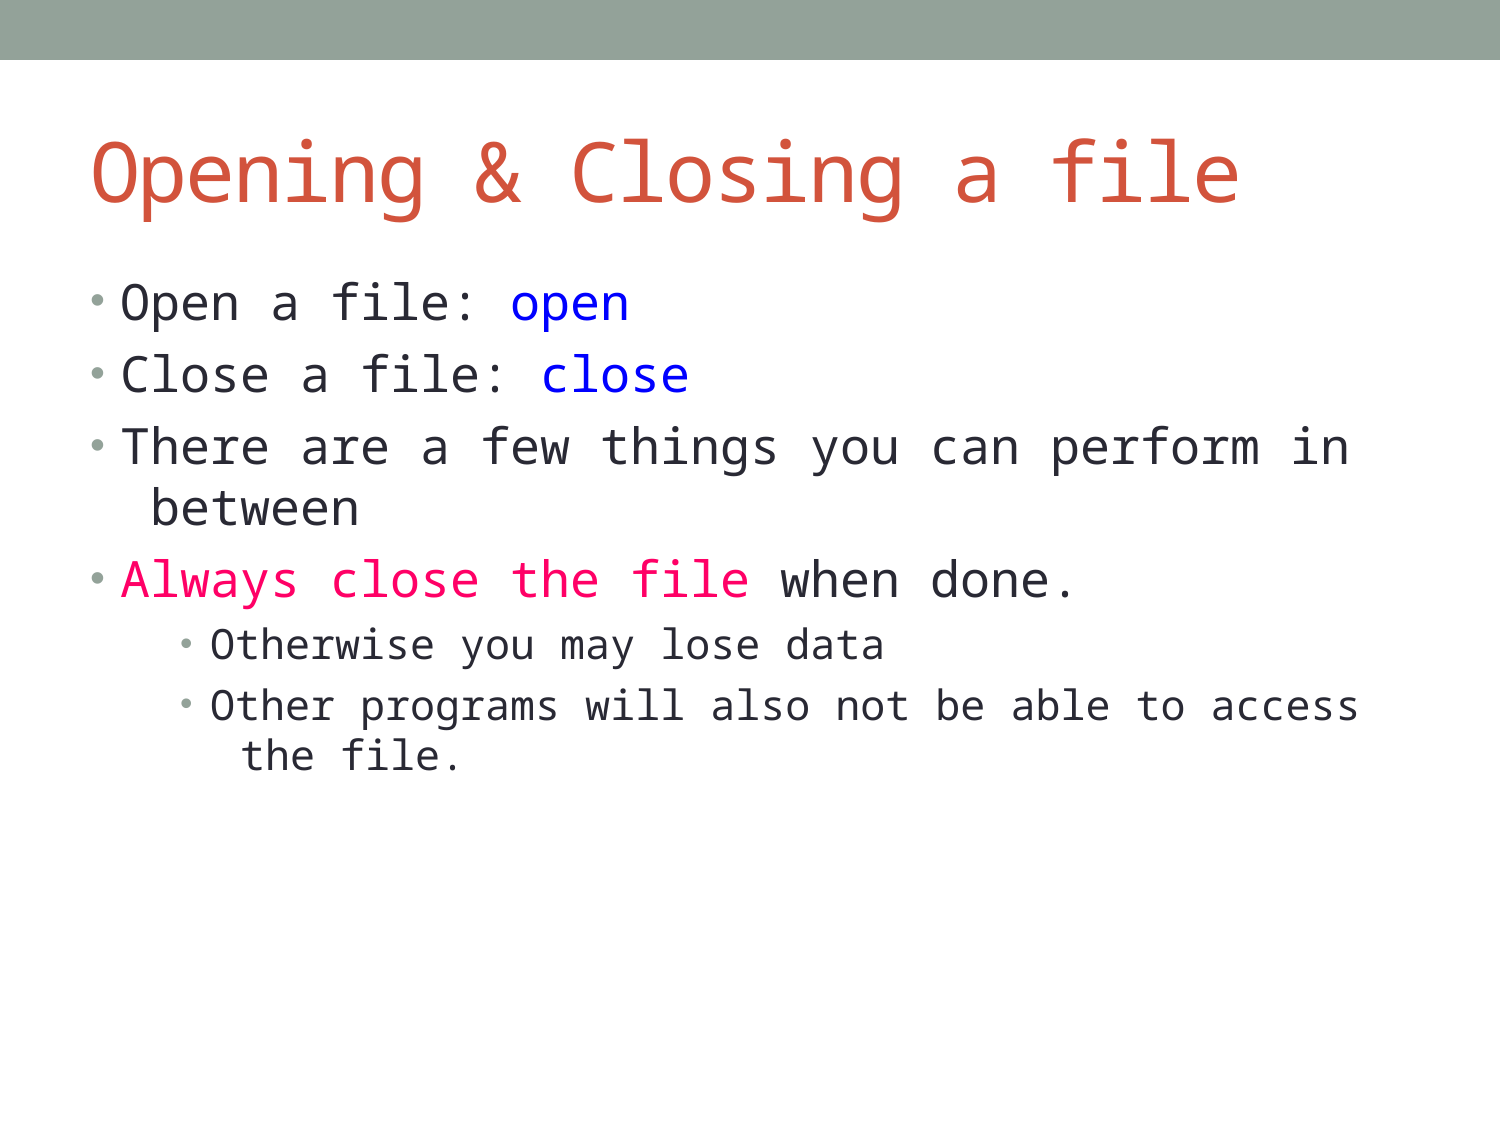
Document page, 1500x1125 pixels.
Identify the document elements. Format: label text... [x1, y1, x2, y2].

list Open a file: open Close a file: close There are a few things you can perform in between Always close the file when done. Otherwise you may lose data Other programs will also not be able to access the file. [75, 262, 1426, 1063]
title Opening & Closing a file [75, 87, 1426, 251]
